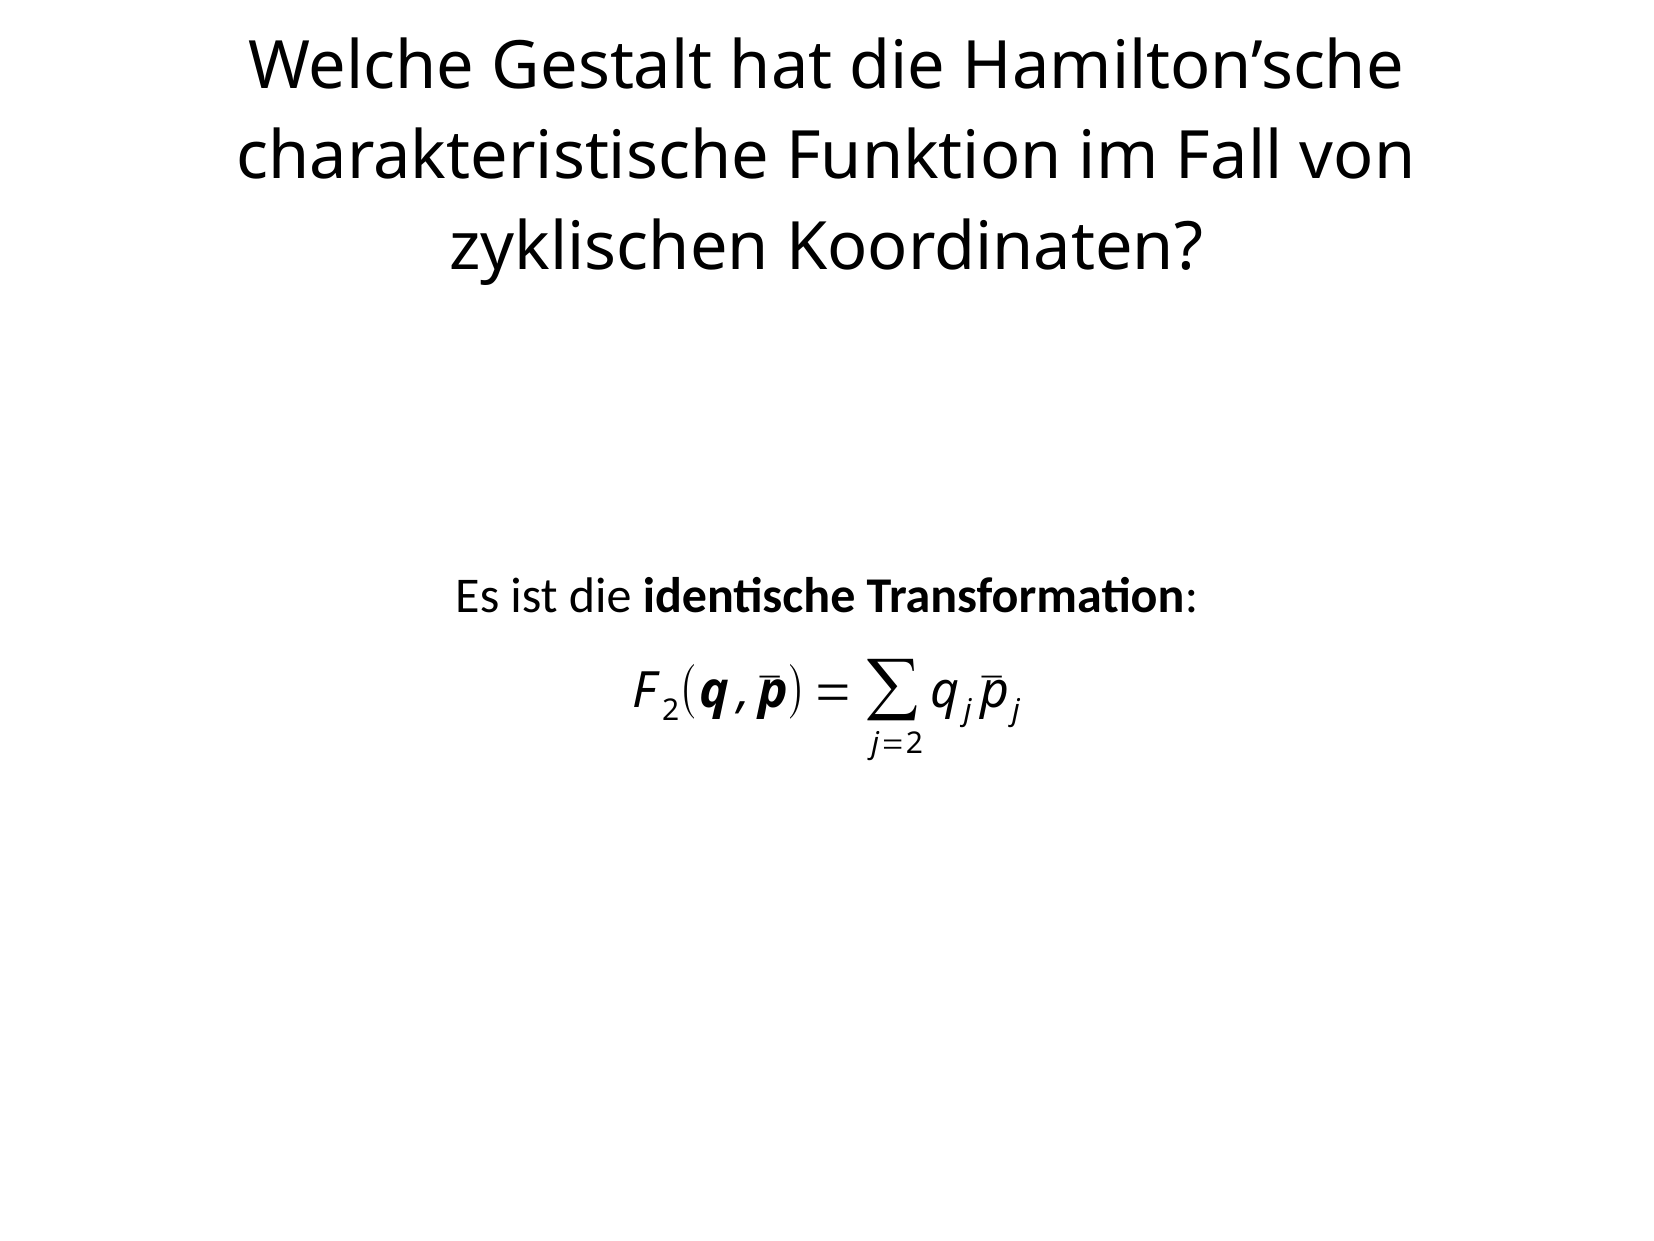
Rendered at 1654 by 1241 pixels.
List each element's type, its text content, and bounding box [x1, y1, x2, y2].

chart [626, 656, 1028, 761]
subtitle Es ist die identische Transformation: [82, 290, 1571, 1010]
title Welche Gestalt hat die Hamilton’sche charakteristische Funktion im Fall von zyklischen Koordinaten? [82, 19, 1571, 287]
